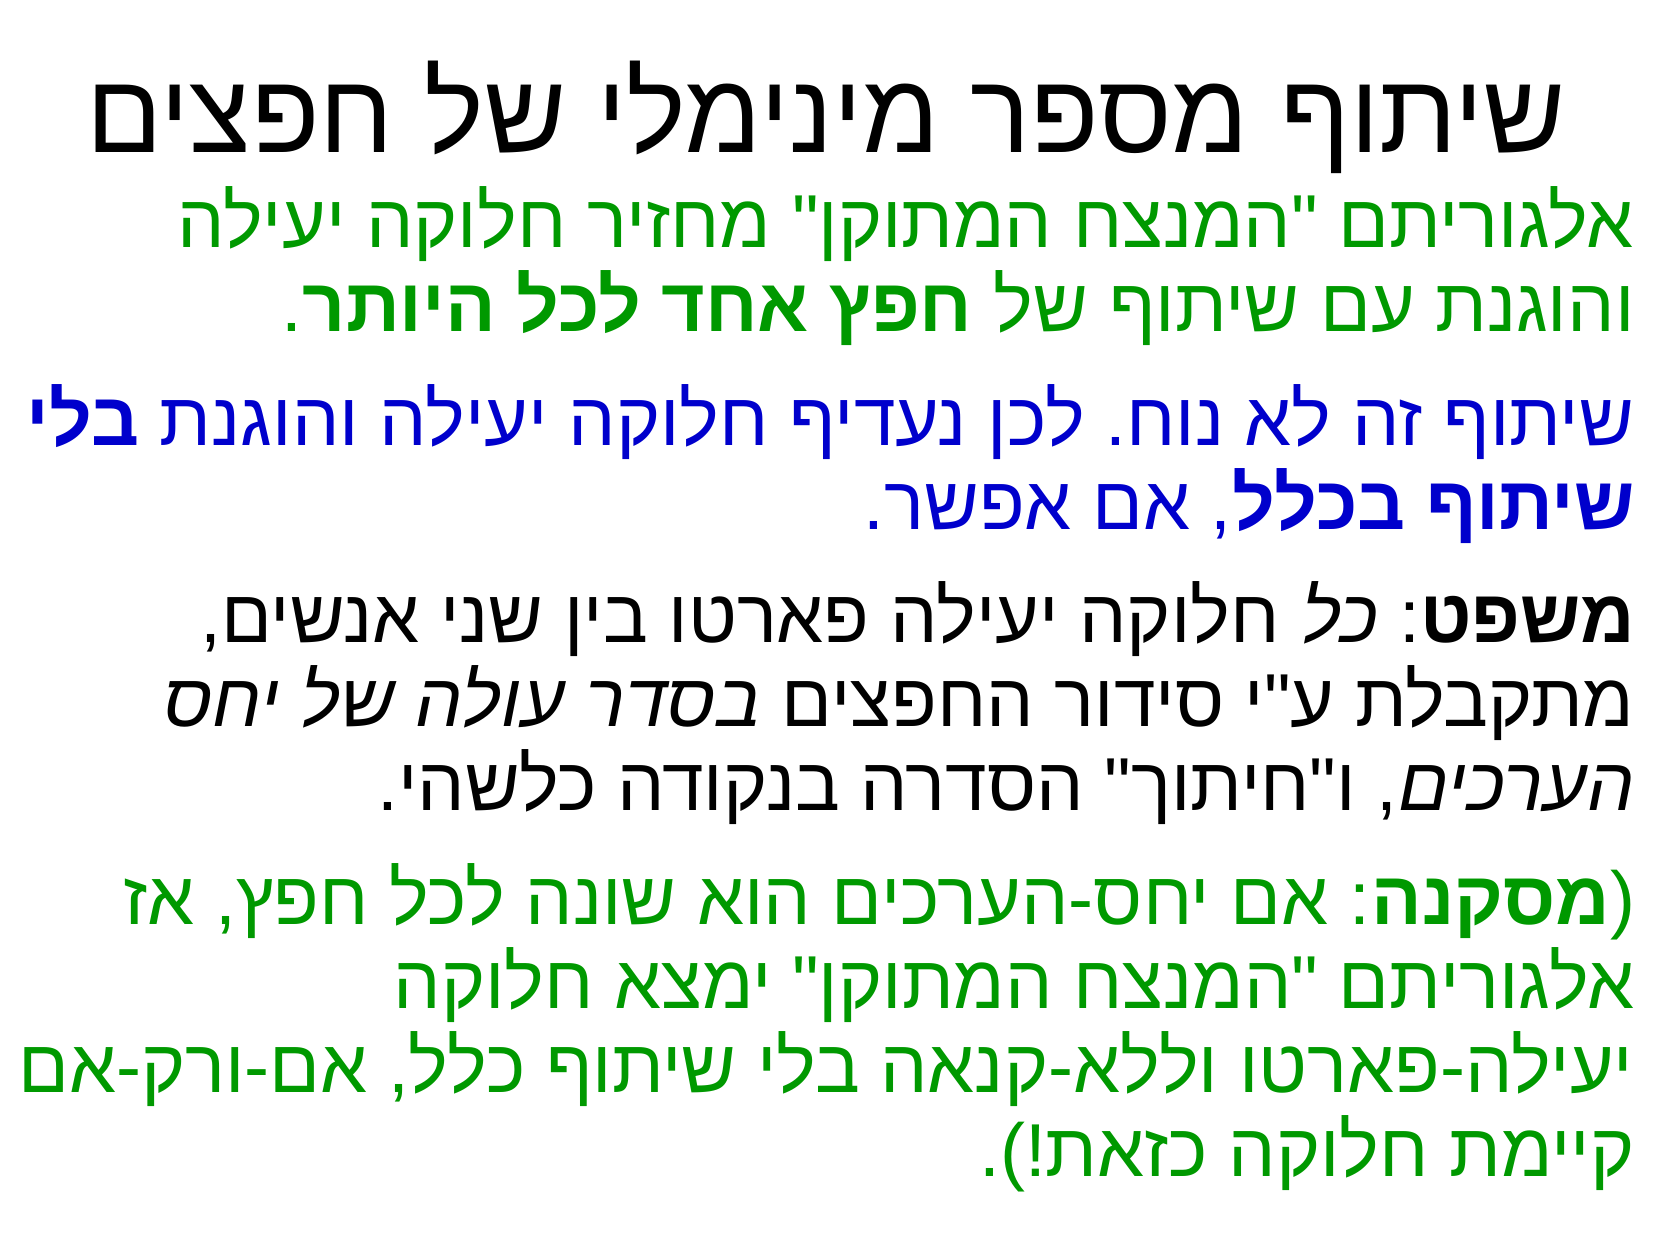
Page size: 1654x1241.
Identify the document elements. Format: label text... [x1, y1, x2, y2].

title שיתוף מספר מינימלי של חפצים [0, 32, 1654, 196]
list אלגוריתם "המנצח המתוקן" מחזיר חלוקה יעילה והוגנת עם שיתוף של חפץ אחד לכל היותר. שיתוף זה לא נוח. לכן נעדיף חלוקה יעילה והוגנת בלי שיתוף בכלל, אם אפשר. משפט: כל חלוקה יעילה פארטו בין שני אנשים, מתקבלת ע"י סידור החפצים בסדר עולה של יחס הערכים, ו"חיתוך" הסדרה בנקודה כלשהי. (מסקנה: אם יחס-הערכים הוא שונה לכל חפץ, אז אלגוריתם "המנצח המתוקן" ימצא חלוקה יעילה-פארטו וללא-קנאה בלי שיתוף כלל, אם-ורק-אם קיימת חלוקה כזאת!). [15, 180, 1636, 1126]
